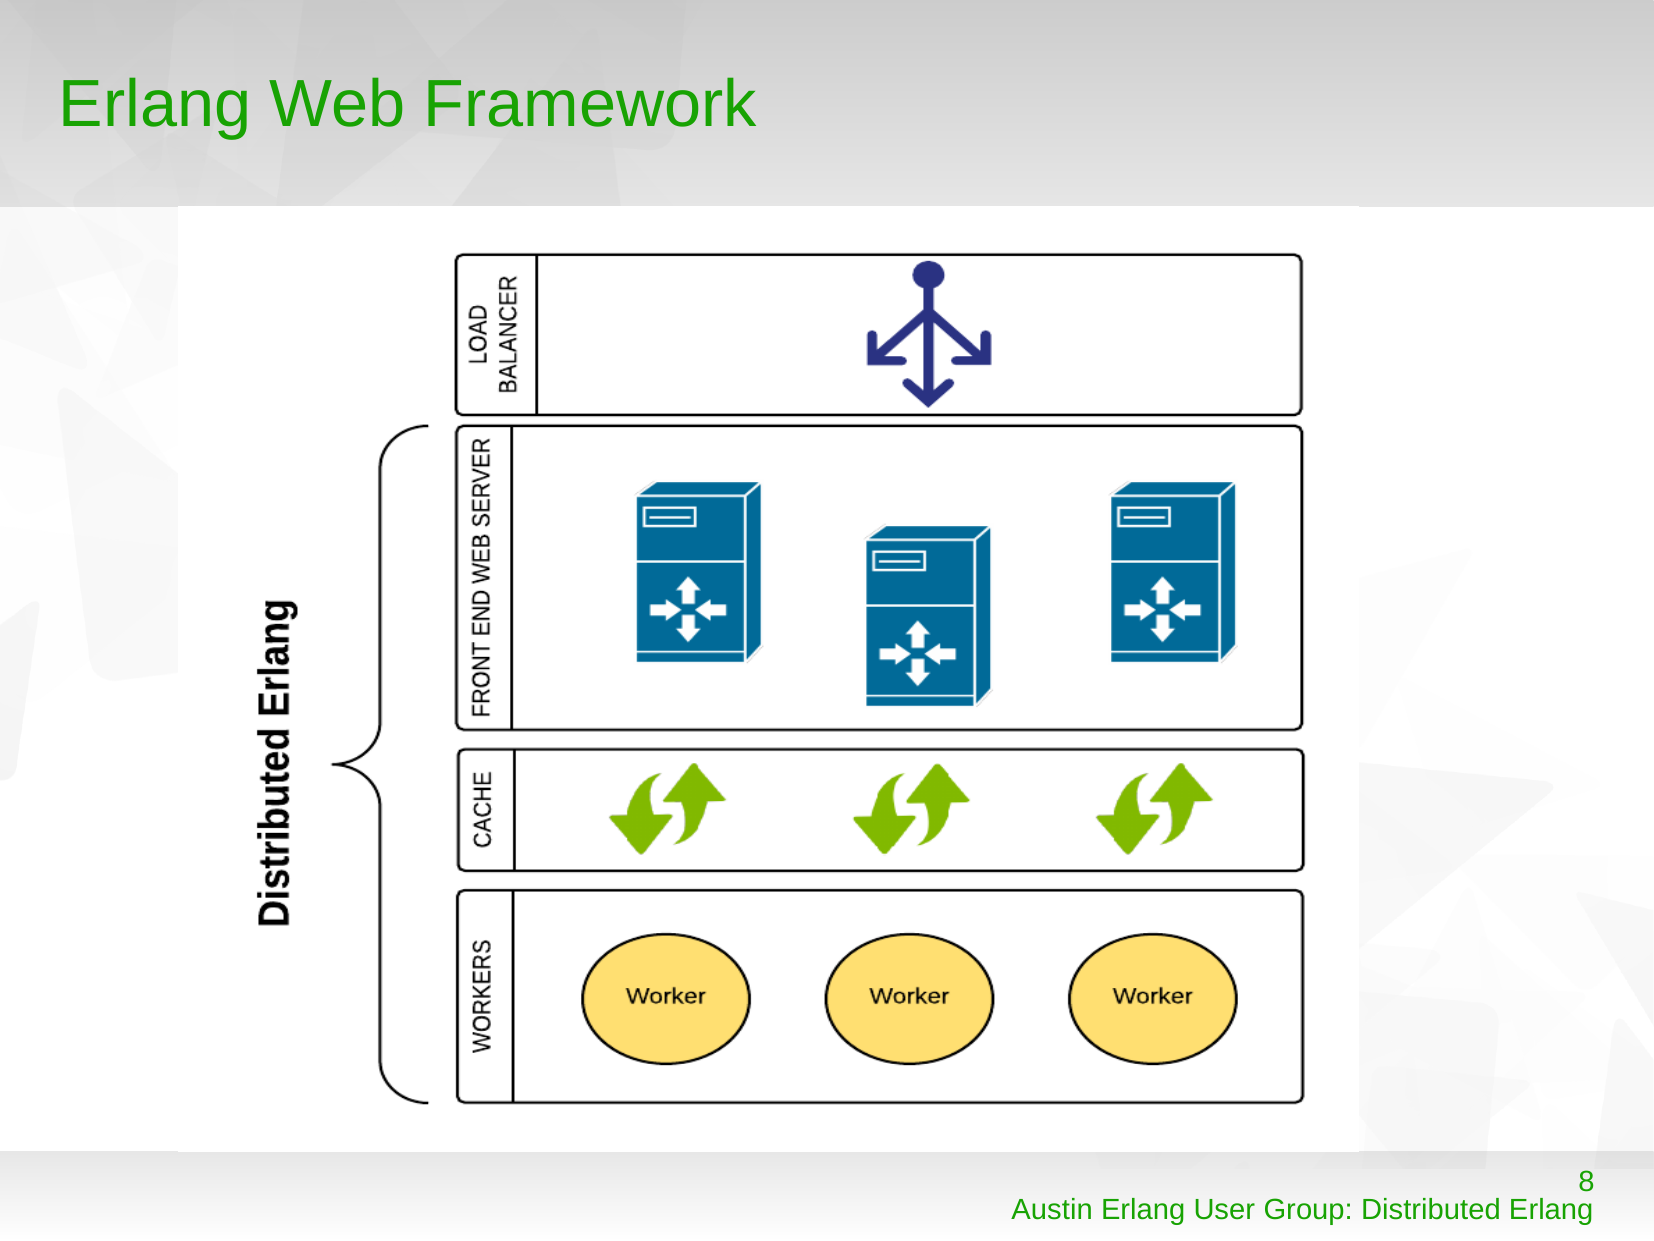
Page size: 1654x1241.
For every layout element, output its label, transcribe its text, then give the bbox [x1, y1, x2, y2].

title Erlang Web Framework [59, 29, 1595, 178]
picture [0, 0, 1654, 1169]
